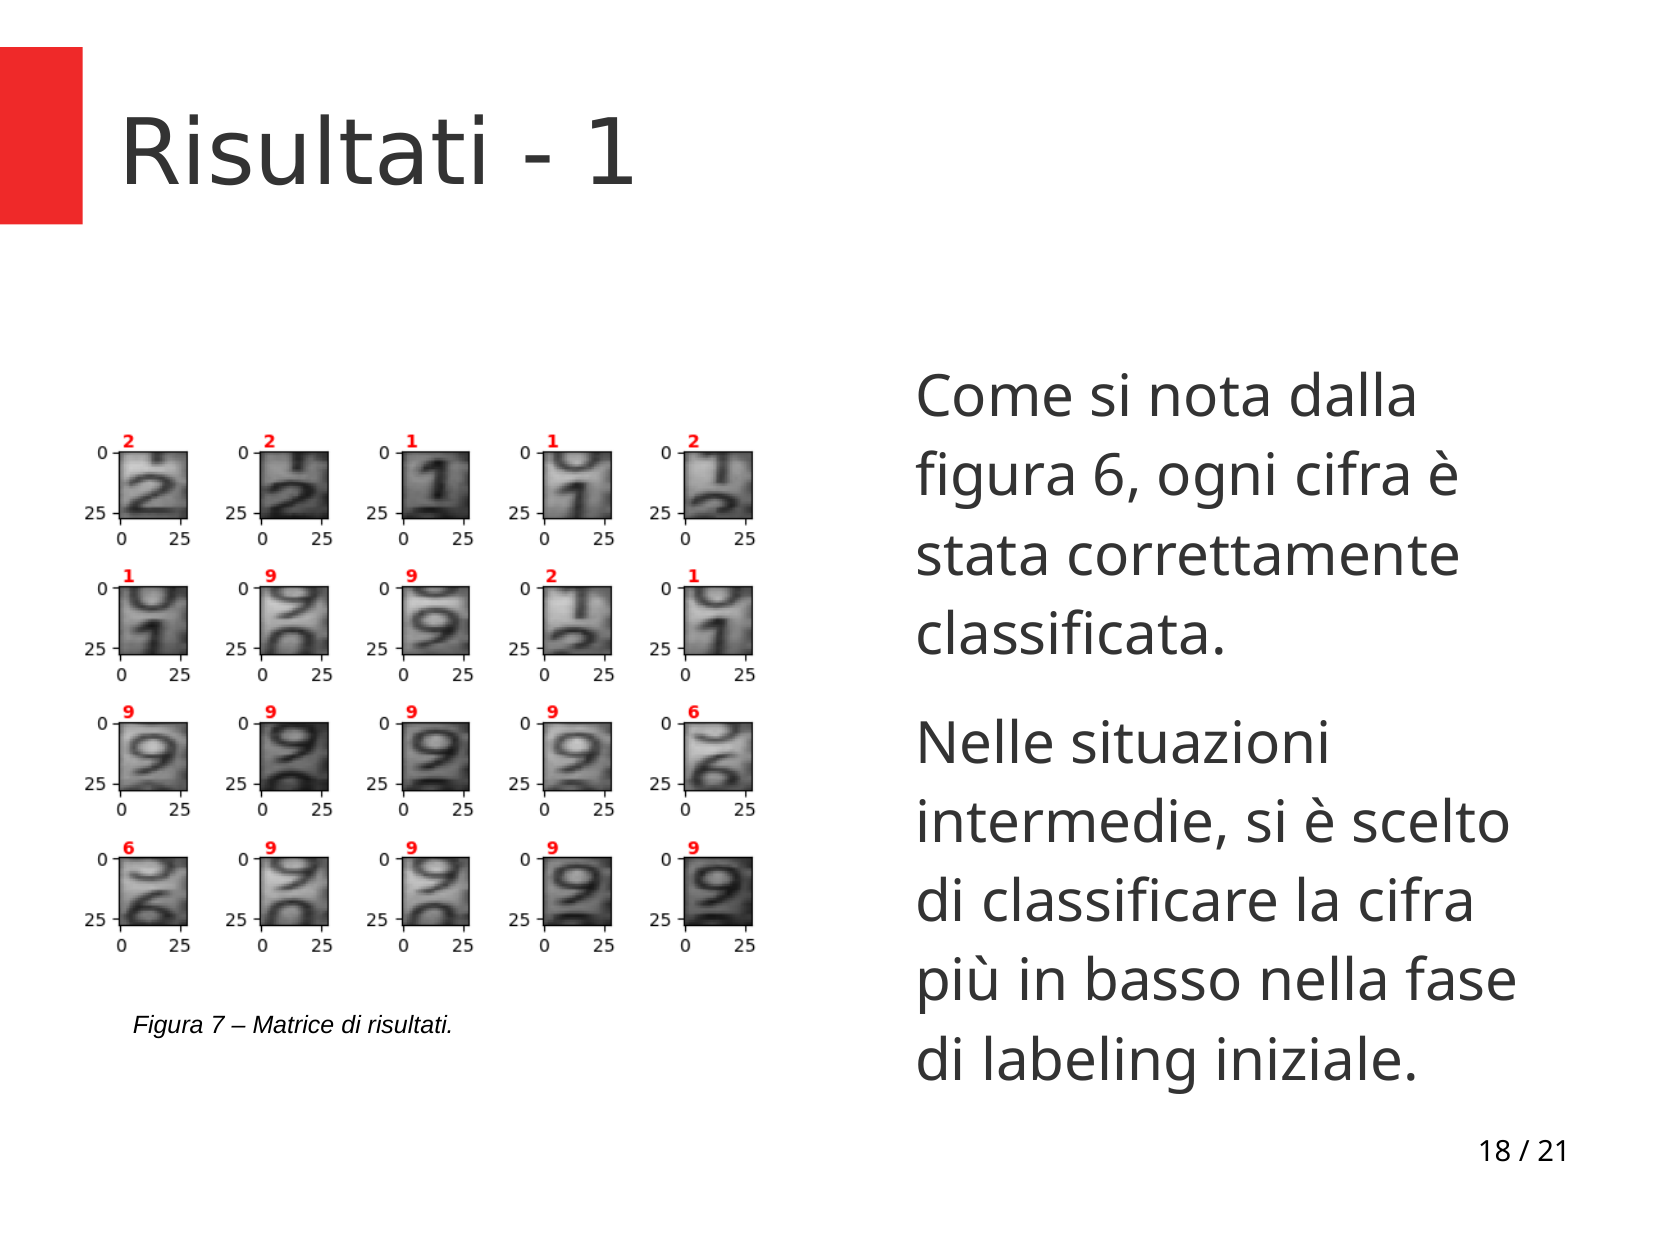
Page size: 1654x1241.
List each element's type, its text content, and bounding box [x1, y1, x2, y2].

title Risultati - 1 [118, 49, 1571, 257]
list Come si nota dalla figura 6, ogni cifra è stata correttamente classificata. Nelle situazioni intermedie, si è scelto di classificare la cifra più in basso nella fase di labeling iniziale. [844, 354, 1536, 1074]
picture [15, 377, 835, 993]
text_box Figura 7 – Matrice di risultati. [118, 1003, 591, 1075]
